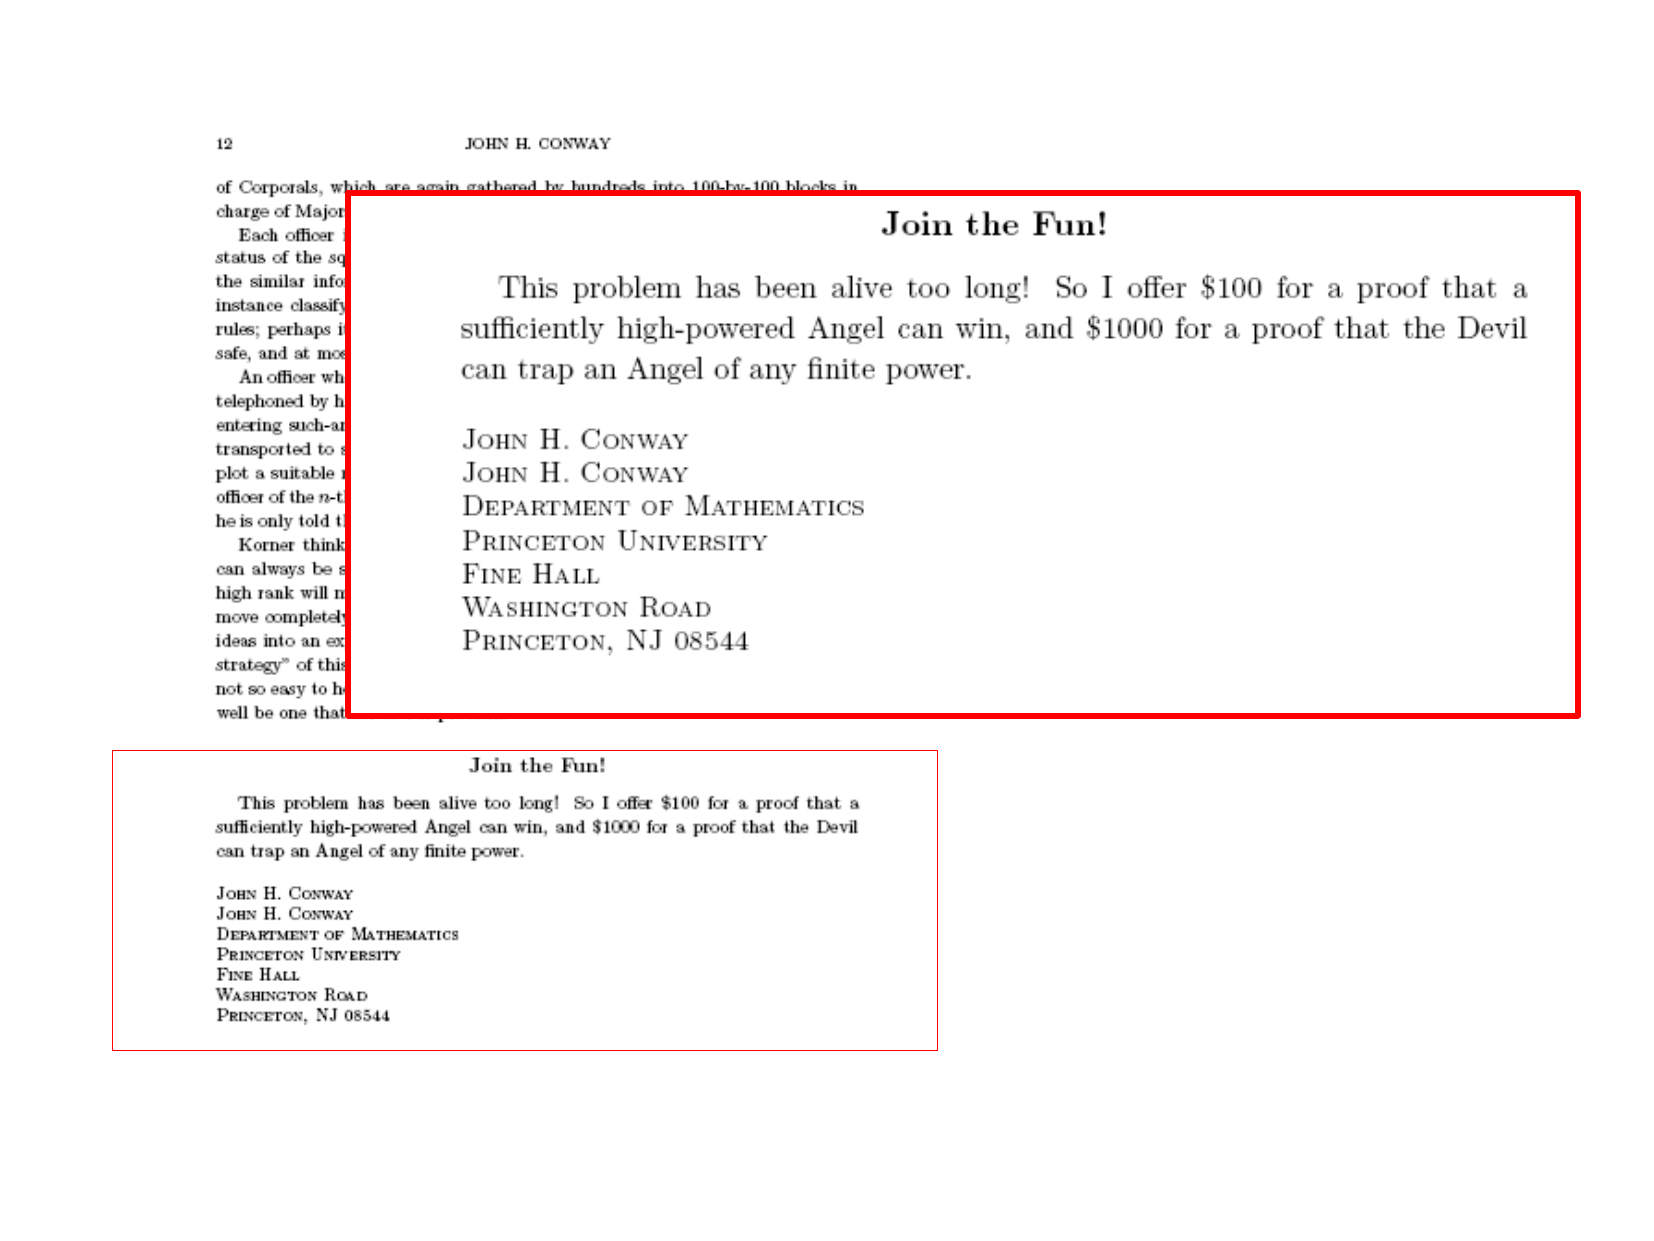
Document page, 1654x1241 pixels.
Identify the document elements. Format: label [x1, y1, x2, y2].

picture [351, 195, 1576, 713]
picture [25, 37, 1051, 1134]
